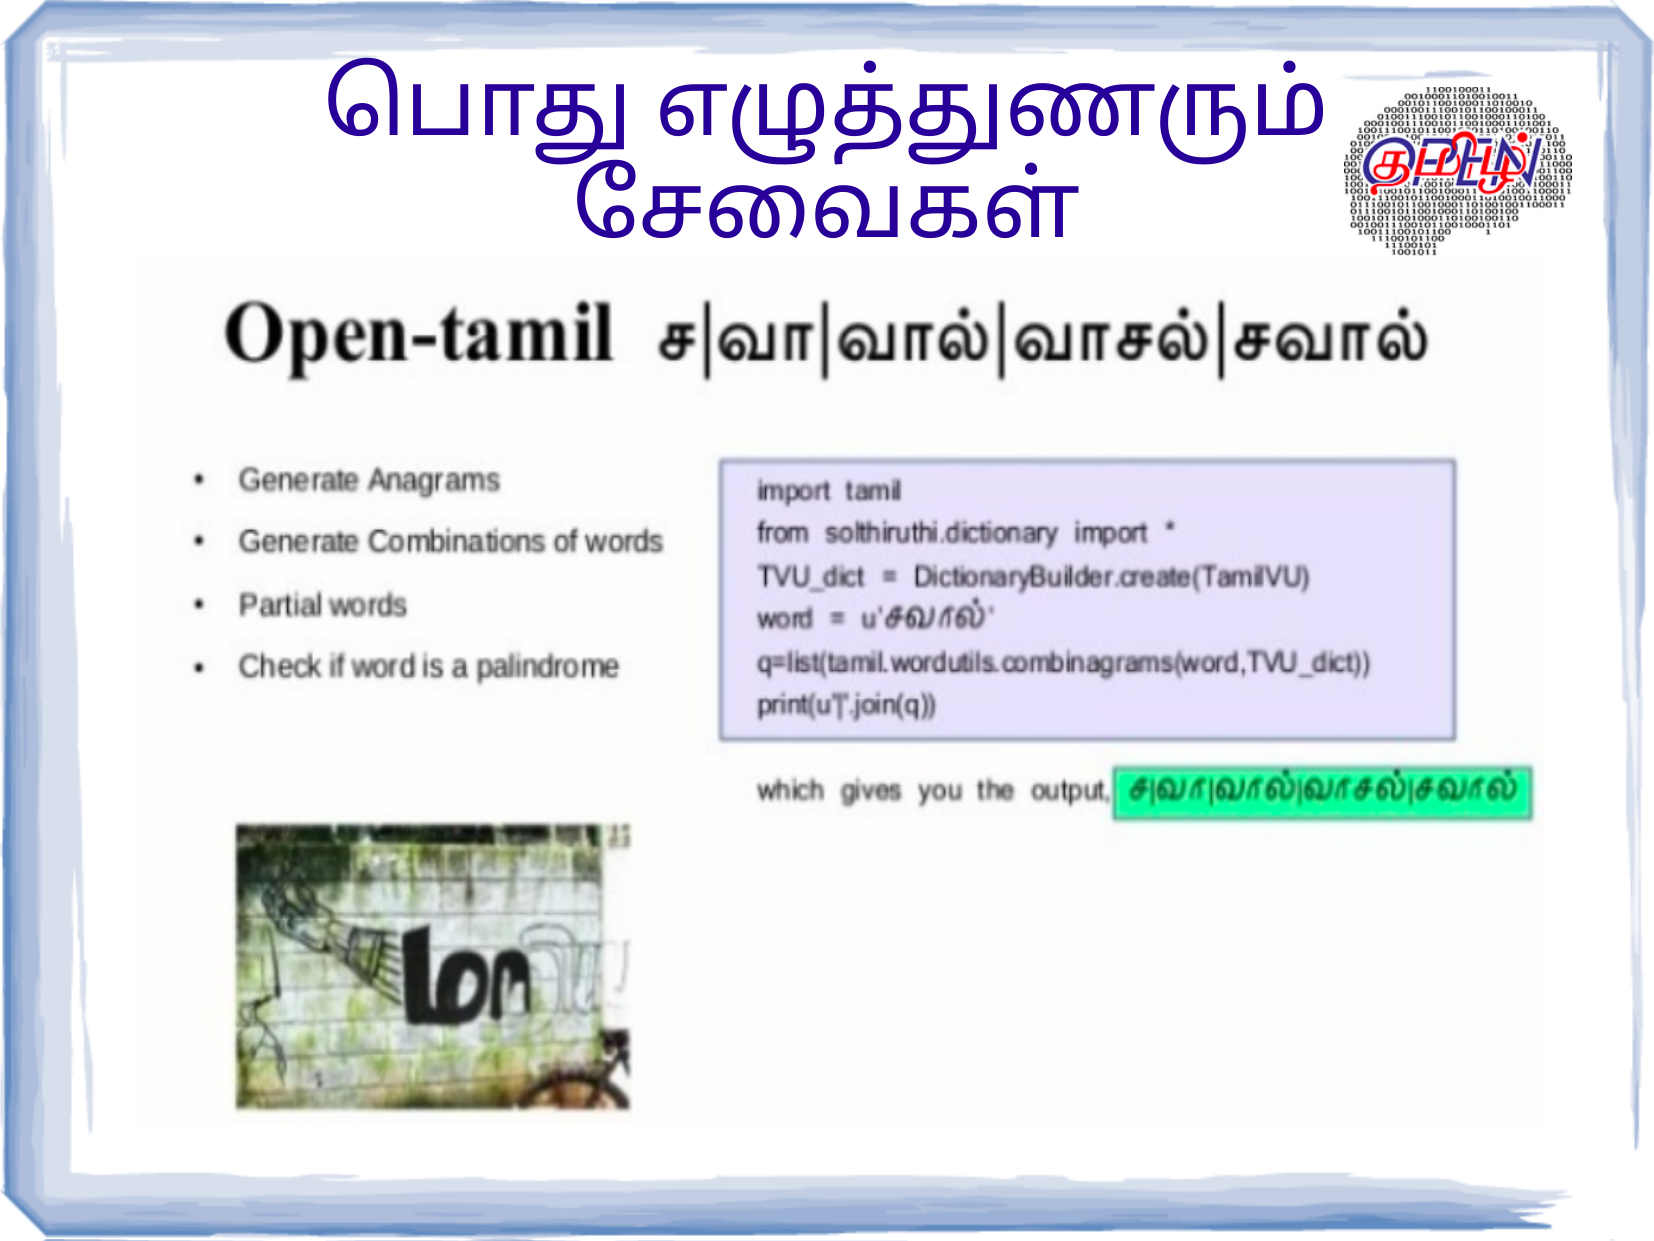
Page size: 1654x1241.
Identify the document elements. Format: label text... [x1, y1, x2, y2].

picture [0, 0, 1654, 1241]
title பொது எழுத்துணரும் சேவைகள் [82, 49, 1571, 257]
